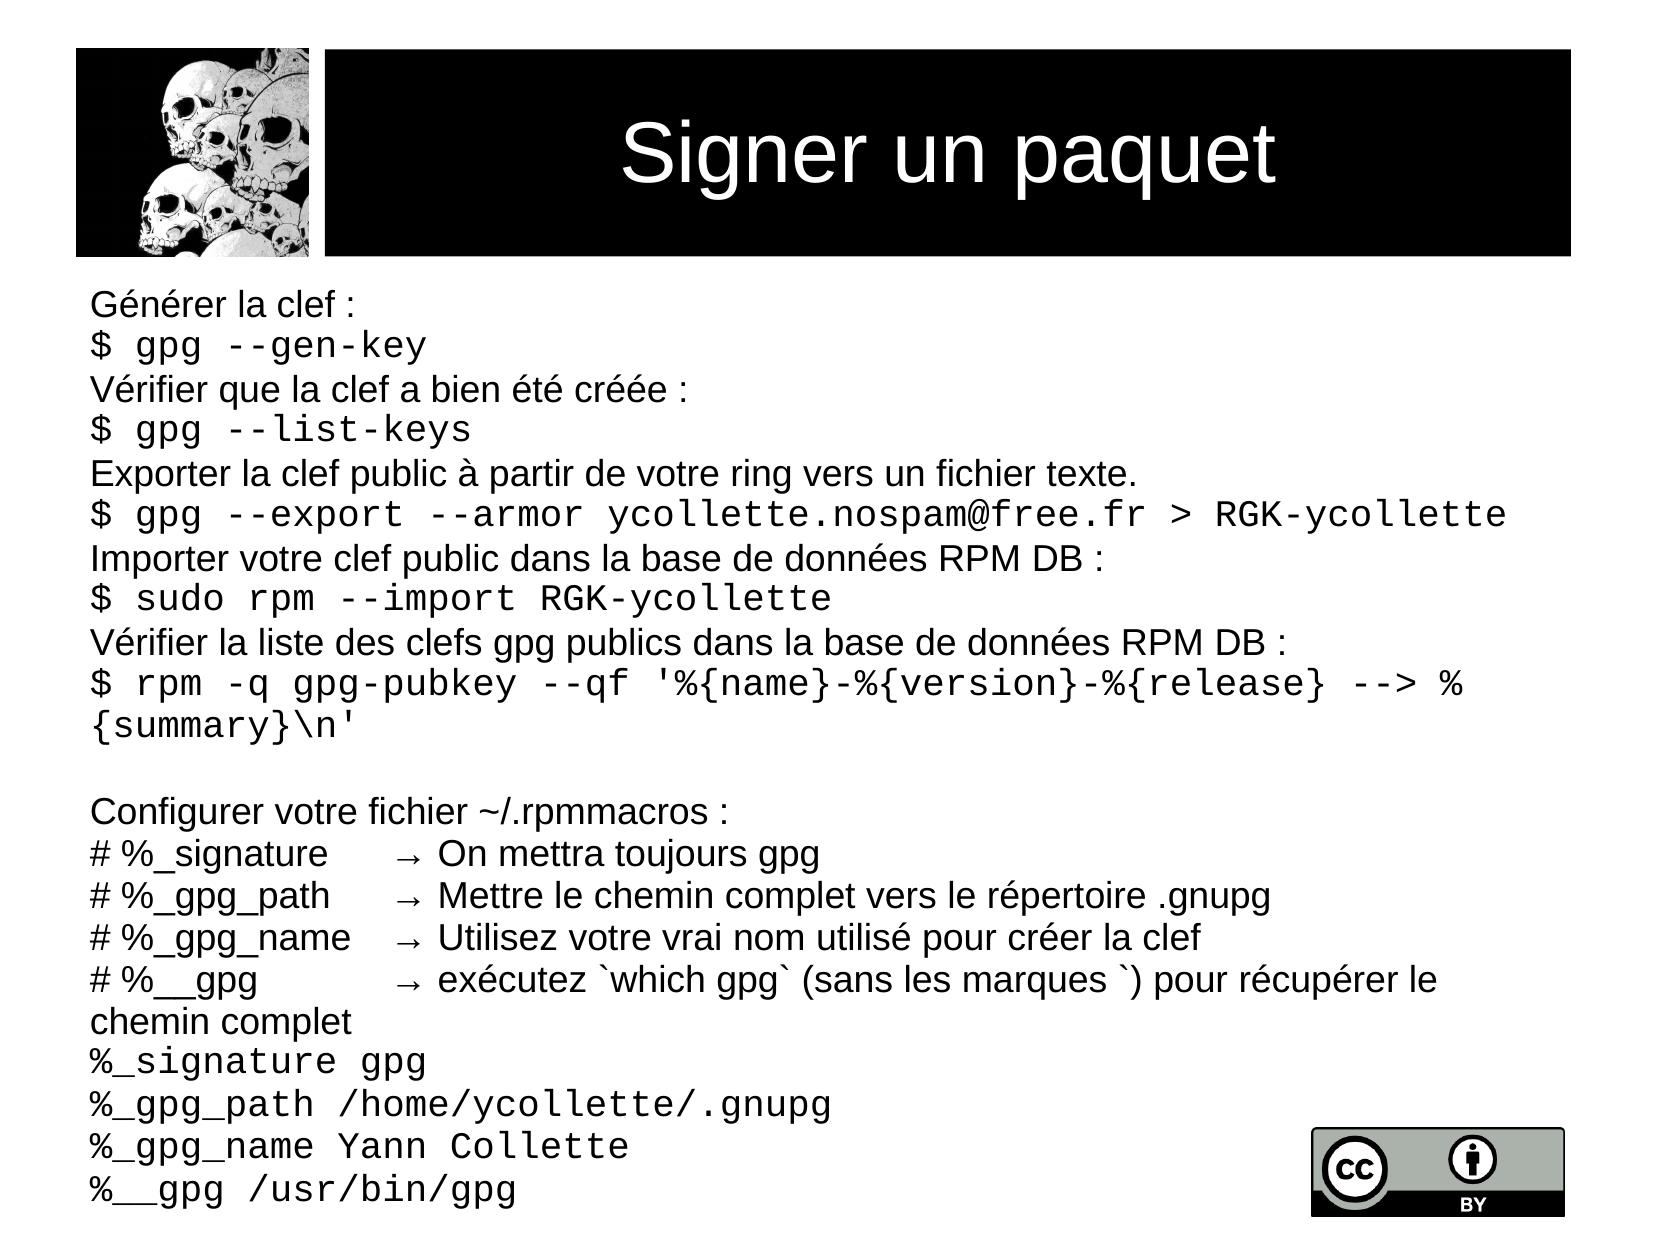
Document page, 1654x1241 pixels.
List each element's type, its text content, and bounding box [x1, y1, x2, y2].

text_box Générer la clef : $ gpg --gen-key Vérifier que la clef a bien été créée : $ gpg --list-keys Exporter la clef public à partir de votre ring vers un fichier texte. $ gpg --export --armor ycollette.nospam@free.fr > RGK-ycollette Importer votre clef public dans la base de données RPM DB : $ sudo rpm --import RGK-ycollette Vérifier la liste des clefs gpg publics dans la base de données RPM DB : $ rpm -q gpg-pubkey --qf '%{name}-%{version}-%{release} --> %{summary}\n' Configurer votre fichier ~/.rpmmacros : # %_signature → On mettra toujours gpg # %_gpg_path → Mettre le chemin complet vers le répertoire .gnupg # %_gpg_name → Utilisez votre vrai nom utilisé pour créer la clef # %__gpg → exécutez `which gpg` (sans les marques `) pour récupérer le chemin complet %_signature gpg %_gpg_path /home/ycollette/.gnupg %_gpg_name Yann Collette %__gpg /usr/bin/gpg [75, 276, 1576, 1221]
title Signer un paquet [324, 49, 1571, 257]
picture [76, 48, 309, 257]
